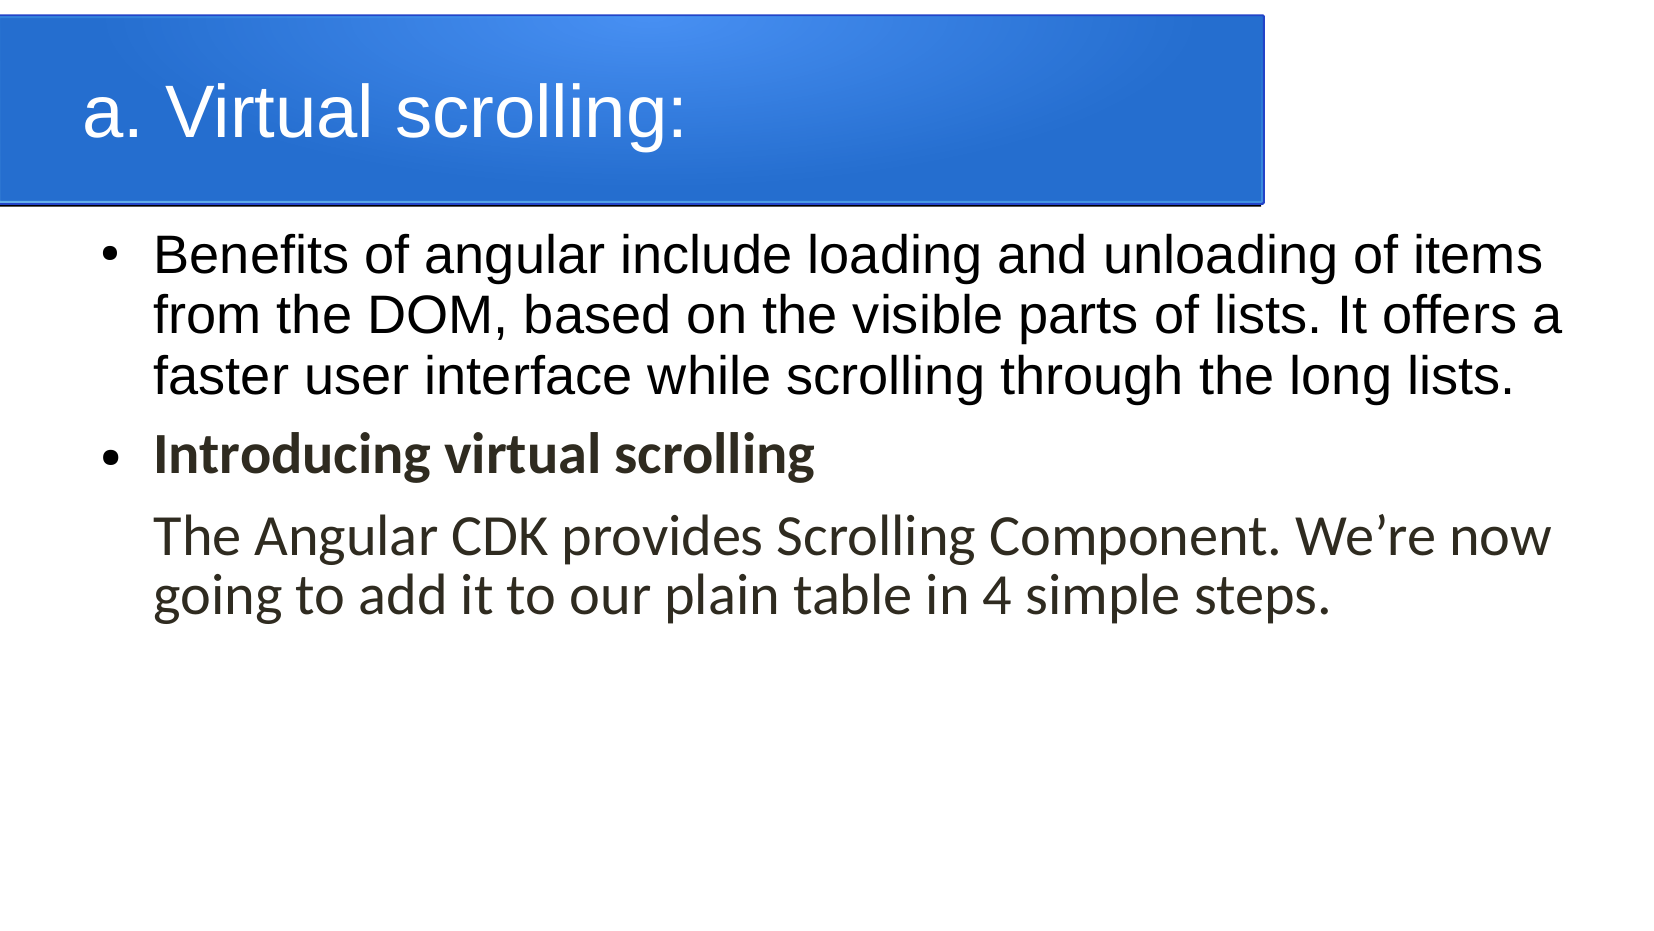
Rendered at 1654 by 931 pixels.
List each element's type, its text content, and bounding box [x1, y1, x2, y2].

list Benefits of angular include loading and unloading of items from the DOM, based on the visible parts of lists. It offers a faster user interface while scrolling through the long lists. Introducing virtual scrolling The Angular CDK provides Scrolling Component. We’re now going to add it to our plain table in 4 simple steps. [82, 224, 1571, 764]
title a. Virtual scrolling: [82, 35, 1235, 189]
